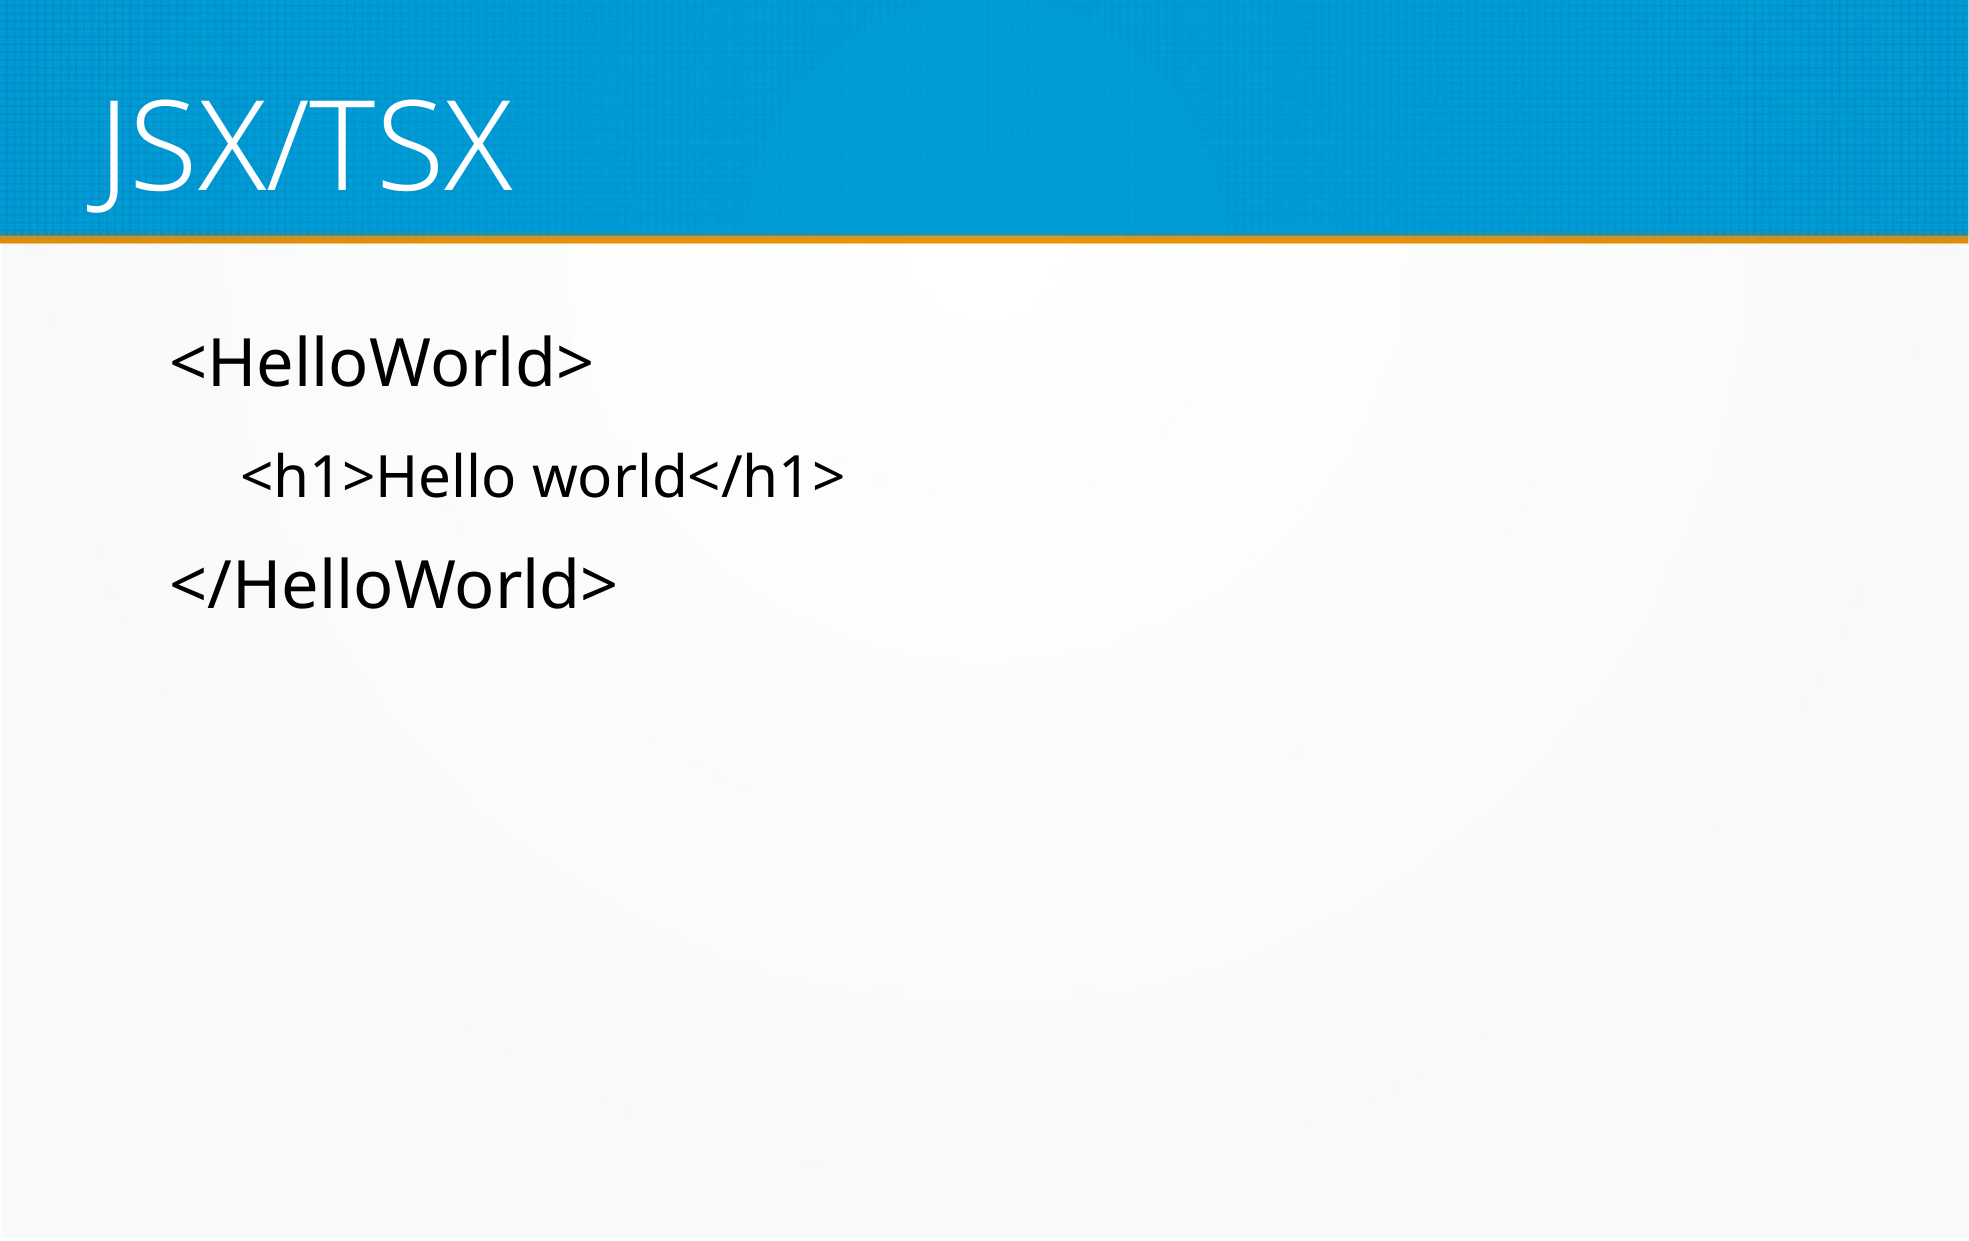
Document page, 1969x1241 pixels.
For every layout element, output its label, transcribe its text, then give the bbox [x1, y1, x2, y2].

list <HelloWorld> <h1>Hello world</h1> </HelloWorld> [98, 315, 1861, 1081]
title JSX/TSX [98, 19, 1870, 227]
picture [0, 233, 1969, 1241]
